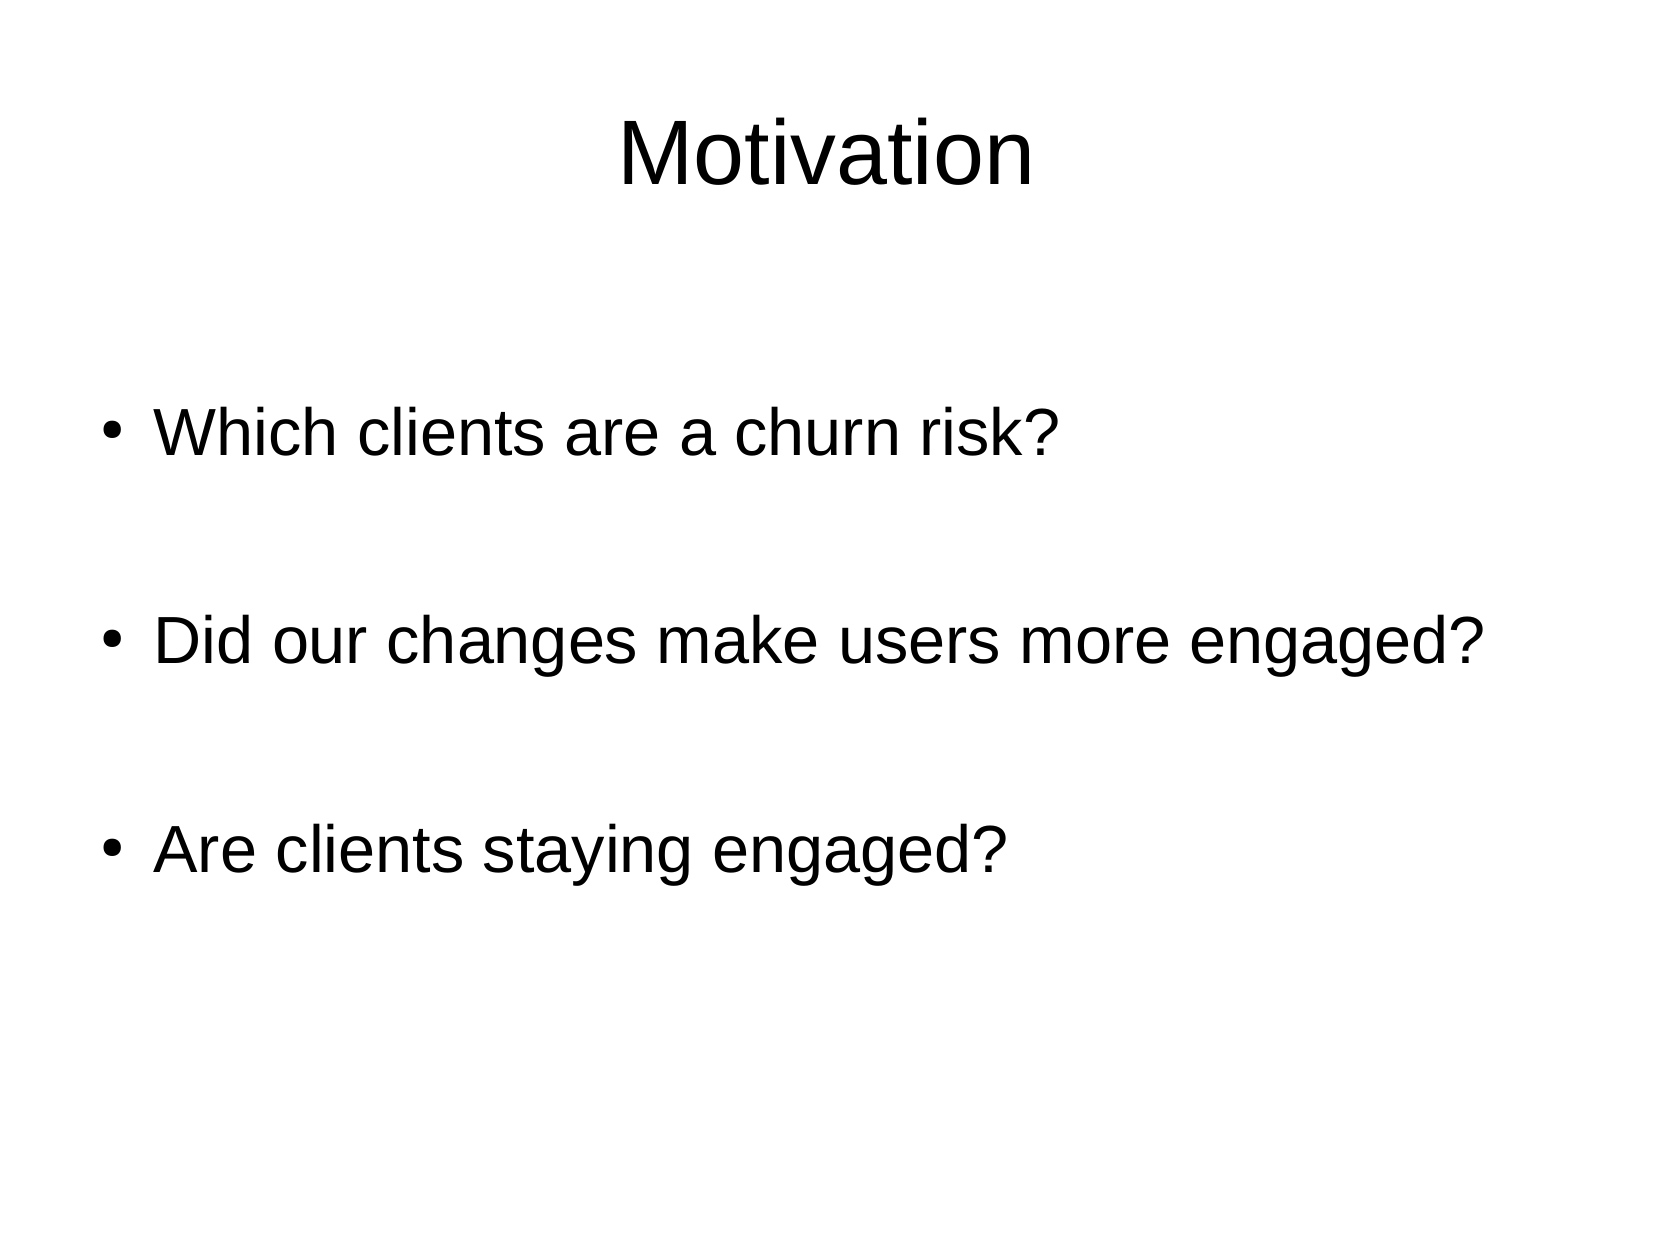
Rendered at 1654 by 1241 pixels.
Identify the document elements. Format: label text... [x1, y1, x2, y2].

list Which clients are a churn risk? Did our changes make users more engaged? Are clients staying engaged? [82, 290, 1571, 1010]
title Motivation [82, 49, 1571, 257]
